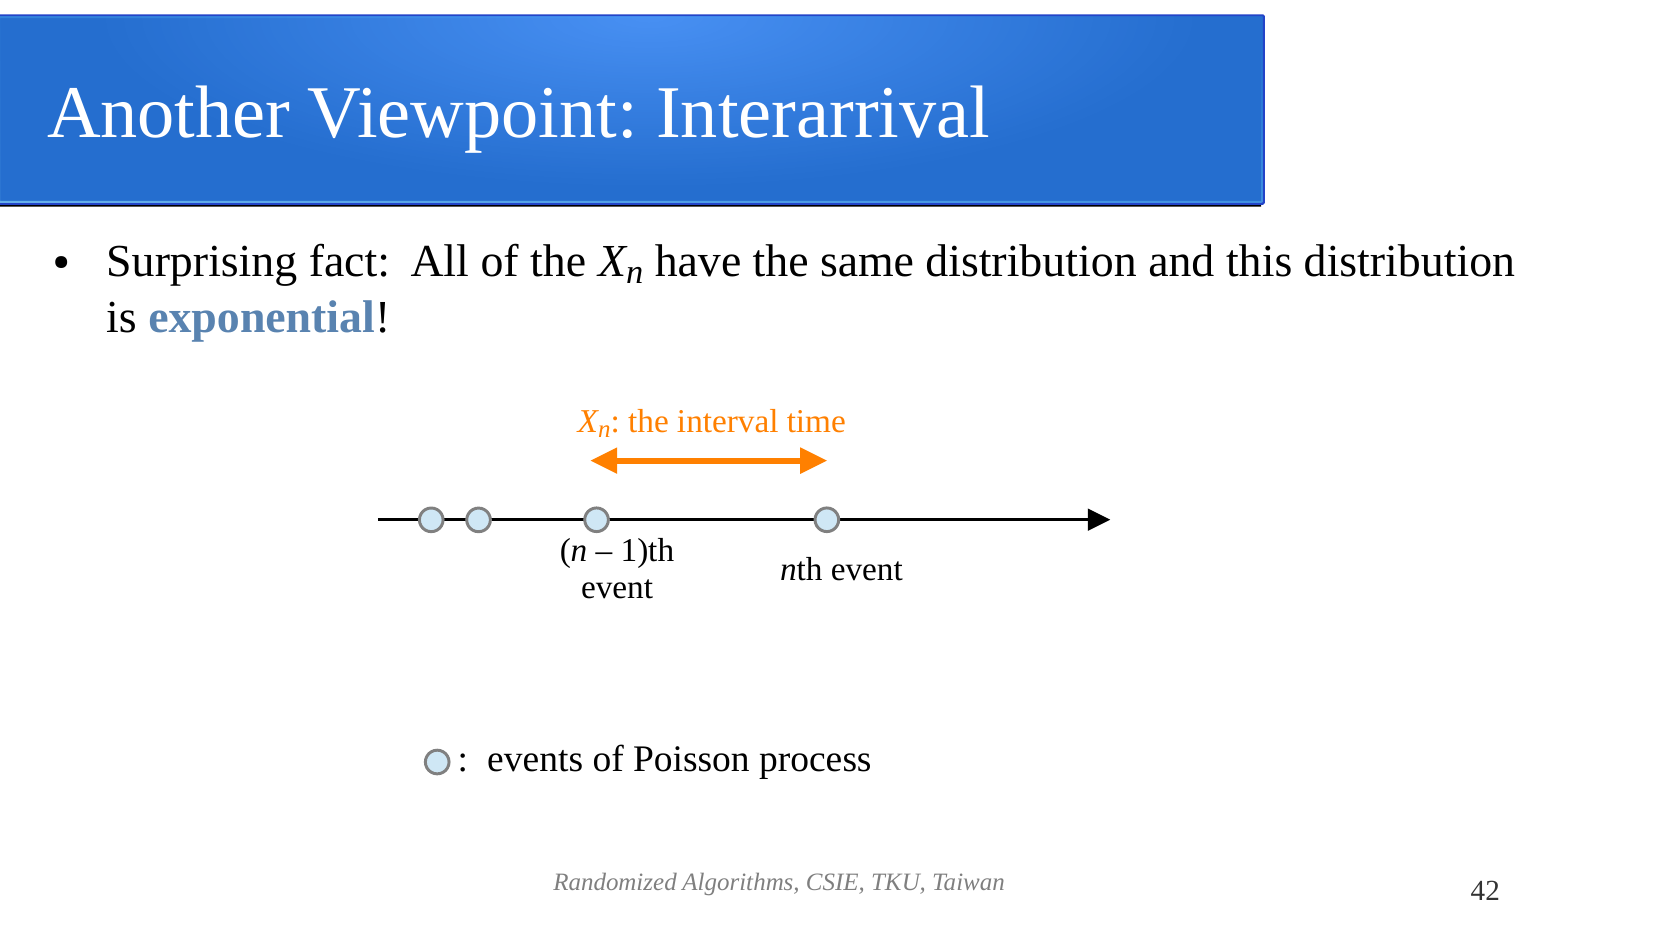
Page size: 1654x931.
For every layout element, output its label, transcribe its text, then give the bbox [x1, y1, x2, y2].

text_box [425, 750, 442, 774]
text_box [584, 507, 609, 524]
text_box [419, 507, 444, 532]
text_box Xn: the interval time [563, 395, 863, 451]
text_box [466, 508, 491, 532]
text_box (n – 1)th event [525, 524, 709, 614]
list Surprising fact: All of the Xn have the same distribution and this distribution is exponential! [35, 236, 1524, 776]
title Another Viewpoint: Interarrival [47, 35, 1199, 189]
text_box [815, 507, 839, 524]
text_box : events of Poisson process [442, 730, 1034, 790]
text_box nth event [750, 524, 934, 614]
